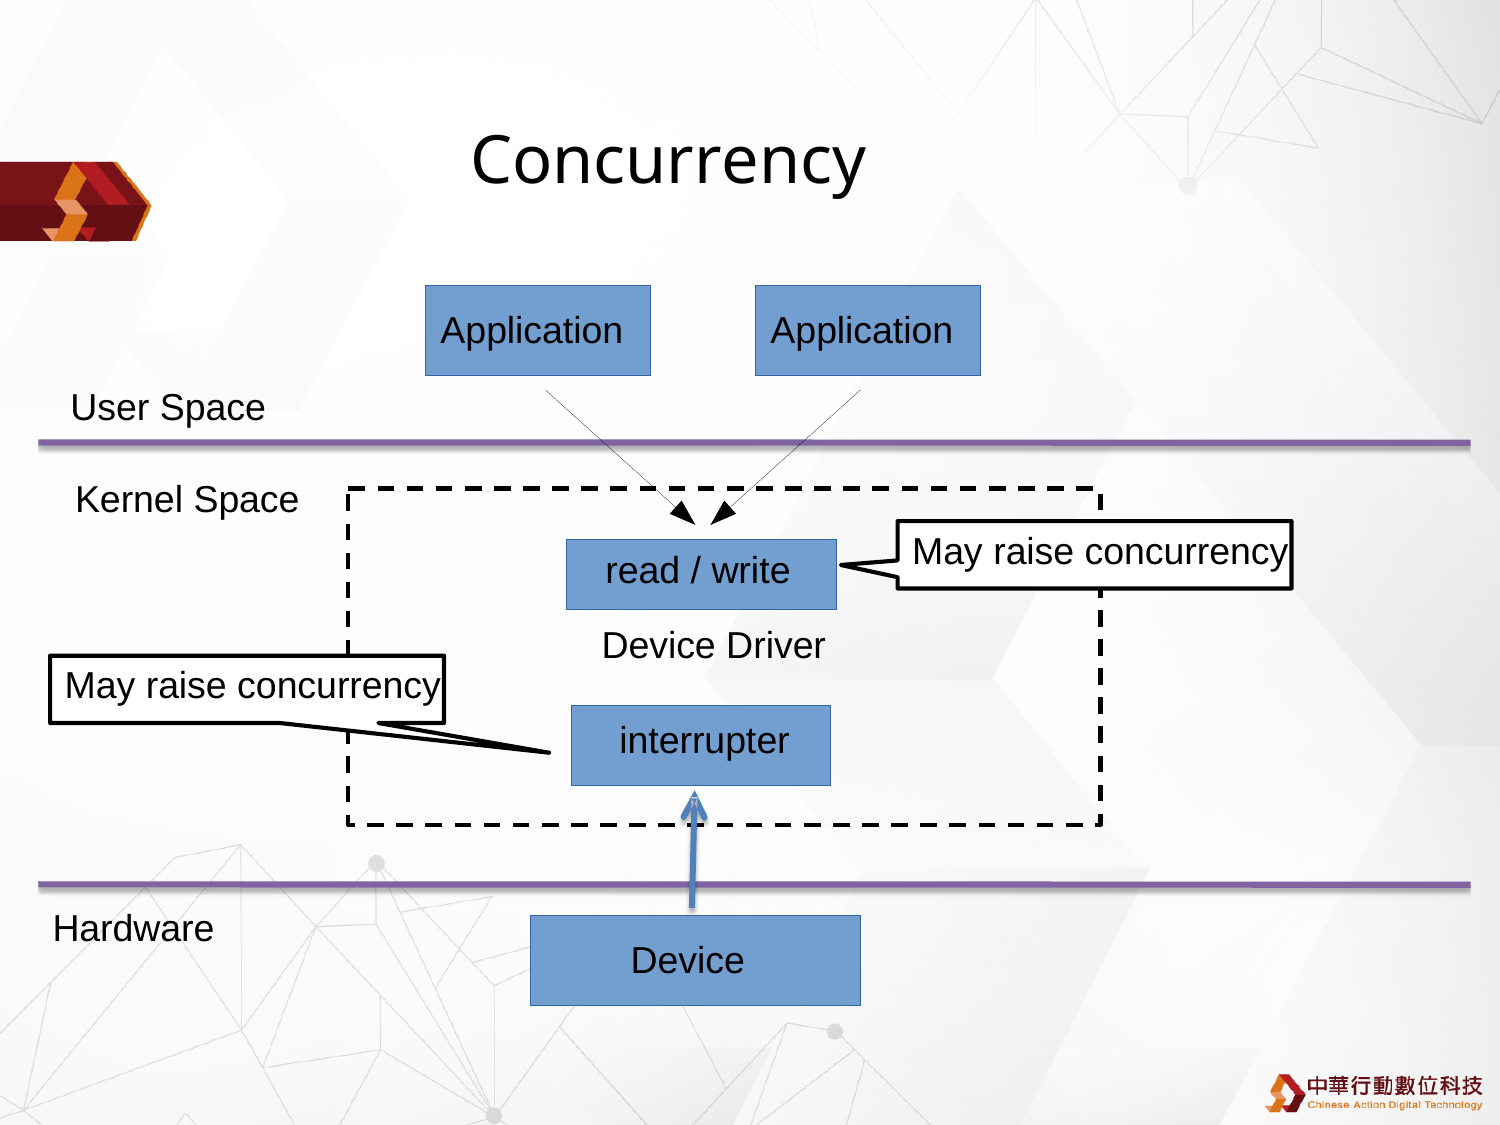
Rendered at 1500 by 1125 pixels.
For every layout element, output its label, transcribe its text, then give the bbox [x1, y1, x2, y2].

text_box Device [630, 939, 756, 991]
text_box Device Driver [601, 624, 837, 675]
text_box User Space [70, 386, 277, 437]
text_box May raise concurrency [64, 664, 452, 715]
text_box Concurrency [469, 112, 1079, 191]
text_box Application [770, 309, 964, 361]
text_box May raise concurrency [912, 530, 1300, 581]
text_box interrupter [619, 720, 801, 771]
text_box [50, 655, 550, 753]
text_box [755, 285, 981, 376]
text_box [566, 539, 837, 610]
text_box Application [440, 309, 634, 361]
text_box [840, 521, 1292, 589]
picture [0, 0, 1500, 1125]
text_box [680, 790, 708, 908]
text_box [425, 285, 651, 376]
text_box Hardware [52, 906, 226, 958]
text_box [571, 705, 831, 786]
text_box [530, 915, 861, 1006]
text_box read / write [605, 549, 802, 601]
text_box Kernel Space [74, 478, 311, 529]
